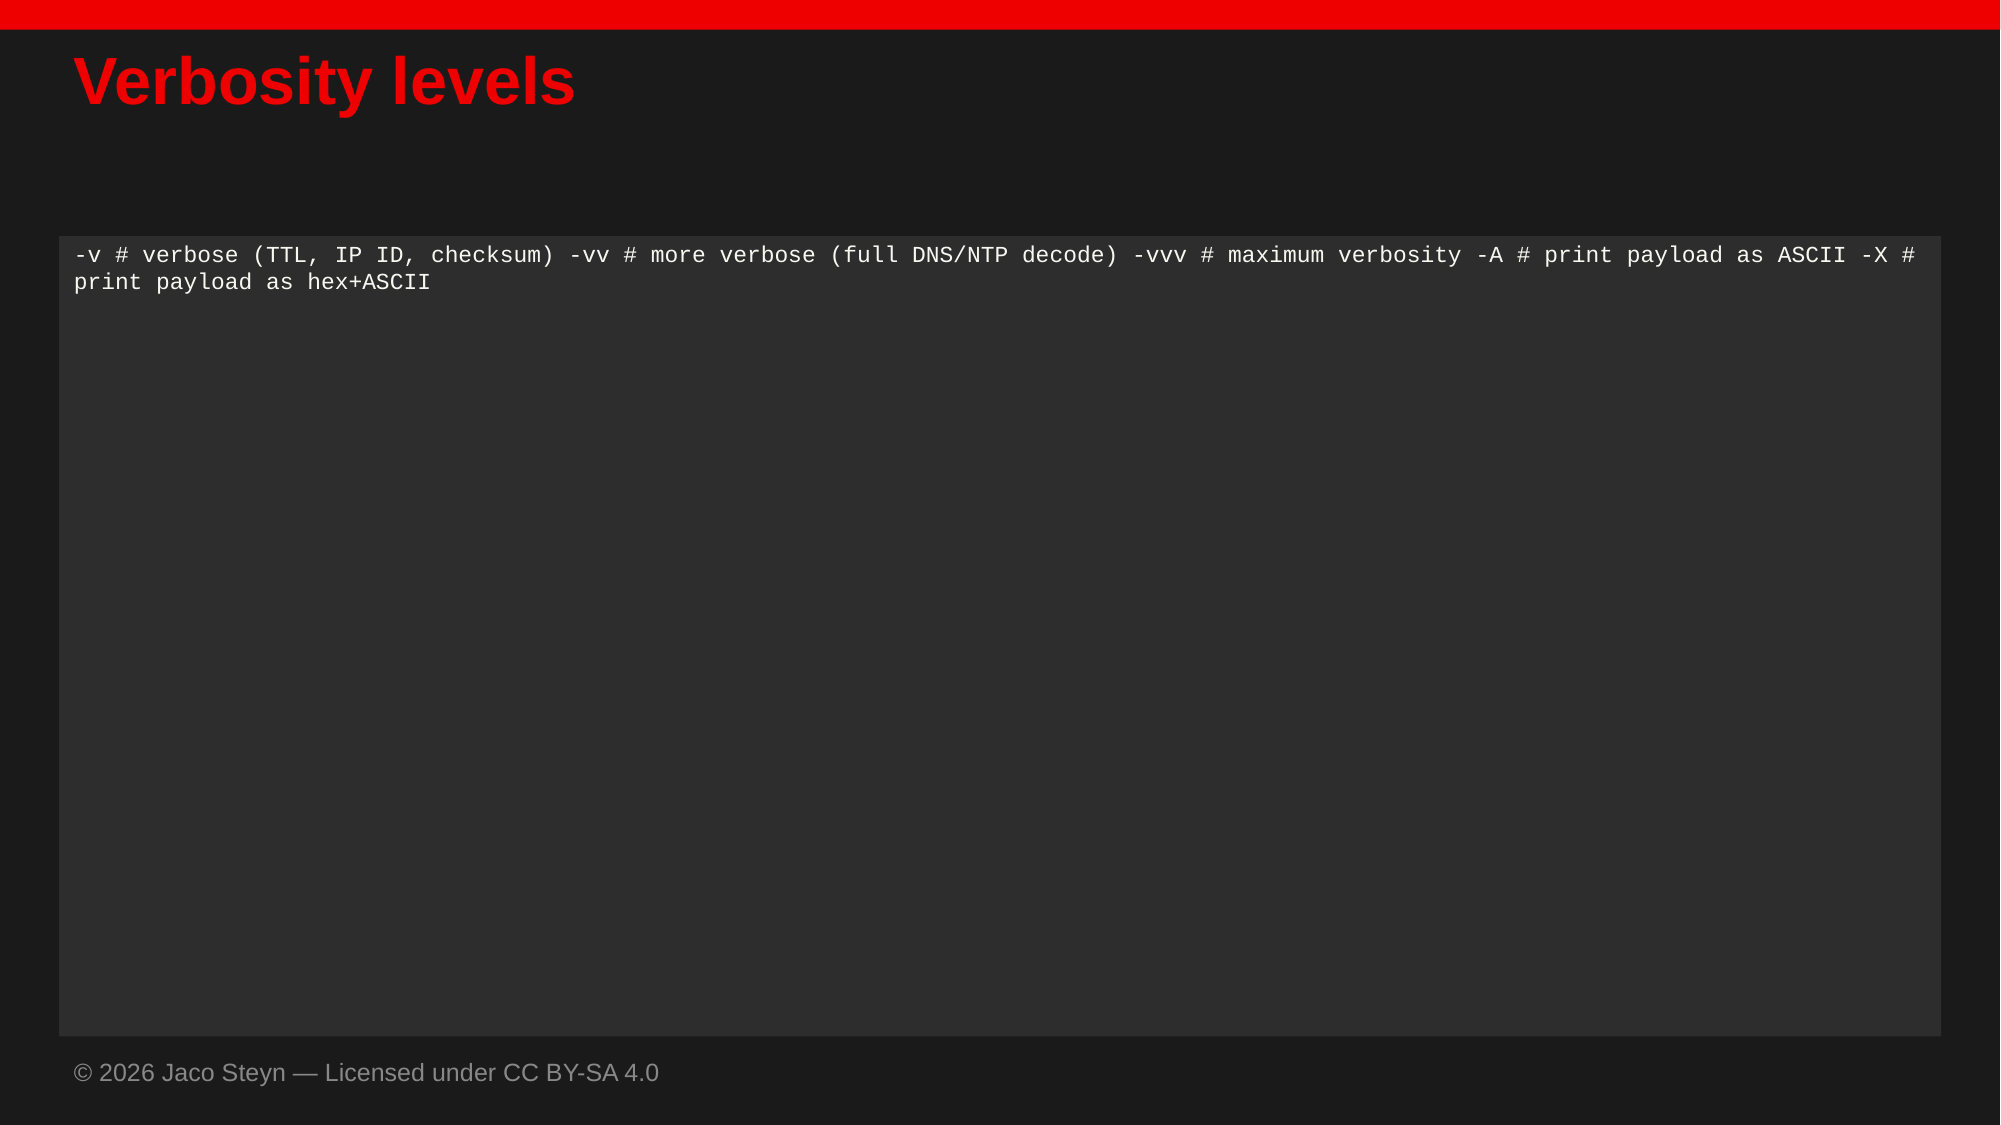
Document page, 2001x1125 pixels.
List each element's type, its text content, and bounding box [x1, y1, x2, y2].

text_box Verbosity levels [59, 36, 1942, 208]
text_box [0, 0, 2001, 30]
text_box © 2026 Jaco Steyn — Licensed under CC BY-SA 4.0 [59, 1051, 1942, 1093]
text_box -v # verbose (TTL, IP ID, checksum) -vv # more verbose (full DNS/NTP decode) -vvv # maximum verbosity -A # print payload as ASCII -X # print payload as hex+ASCII [59, 236, 1942, 1037]
